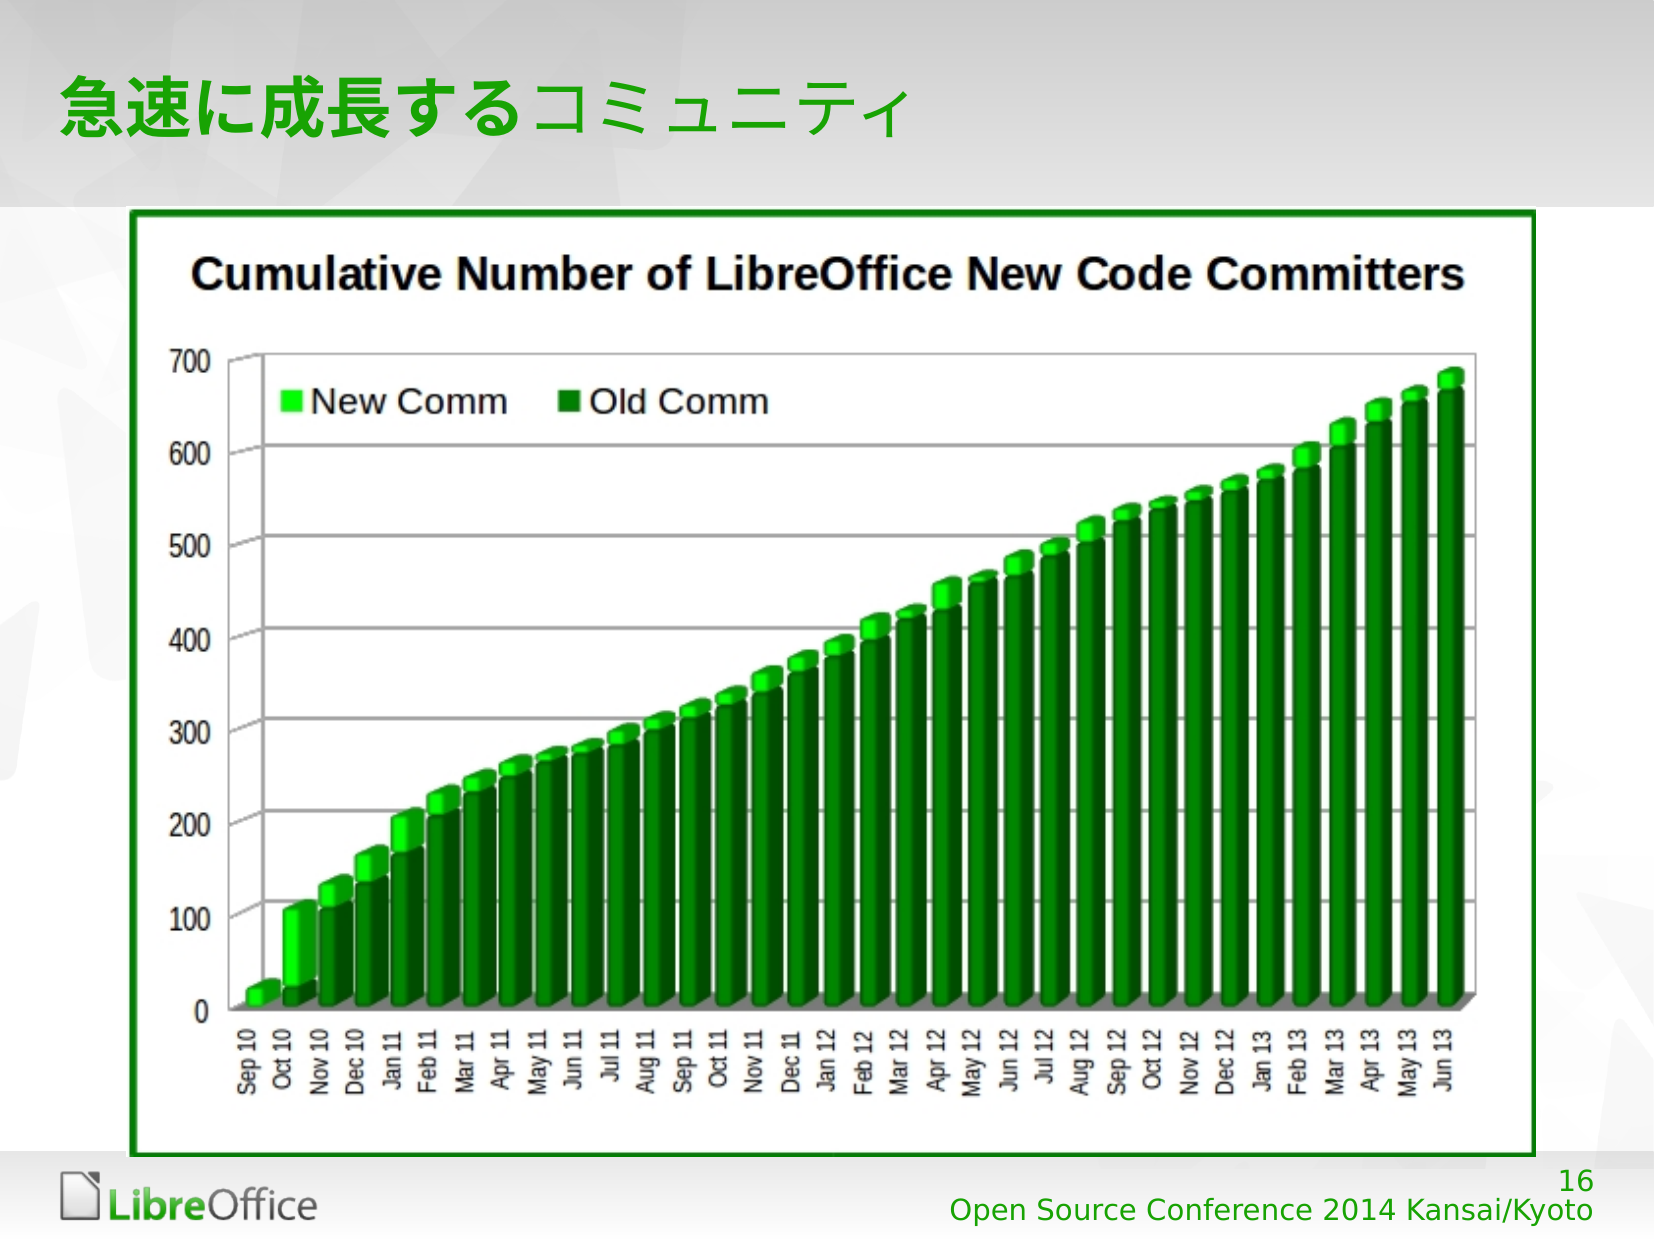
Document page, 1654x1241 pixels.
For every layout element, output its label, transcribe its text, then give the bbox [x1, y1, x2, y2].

title 急速に成長するコミュニティ [59, 29, 1595, 178]
picture [0, 0, 1654, 1240]
